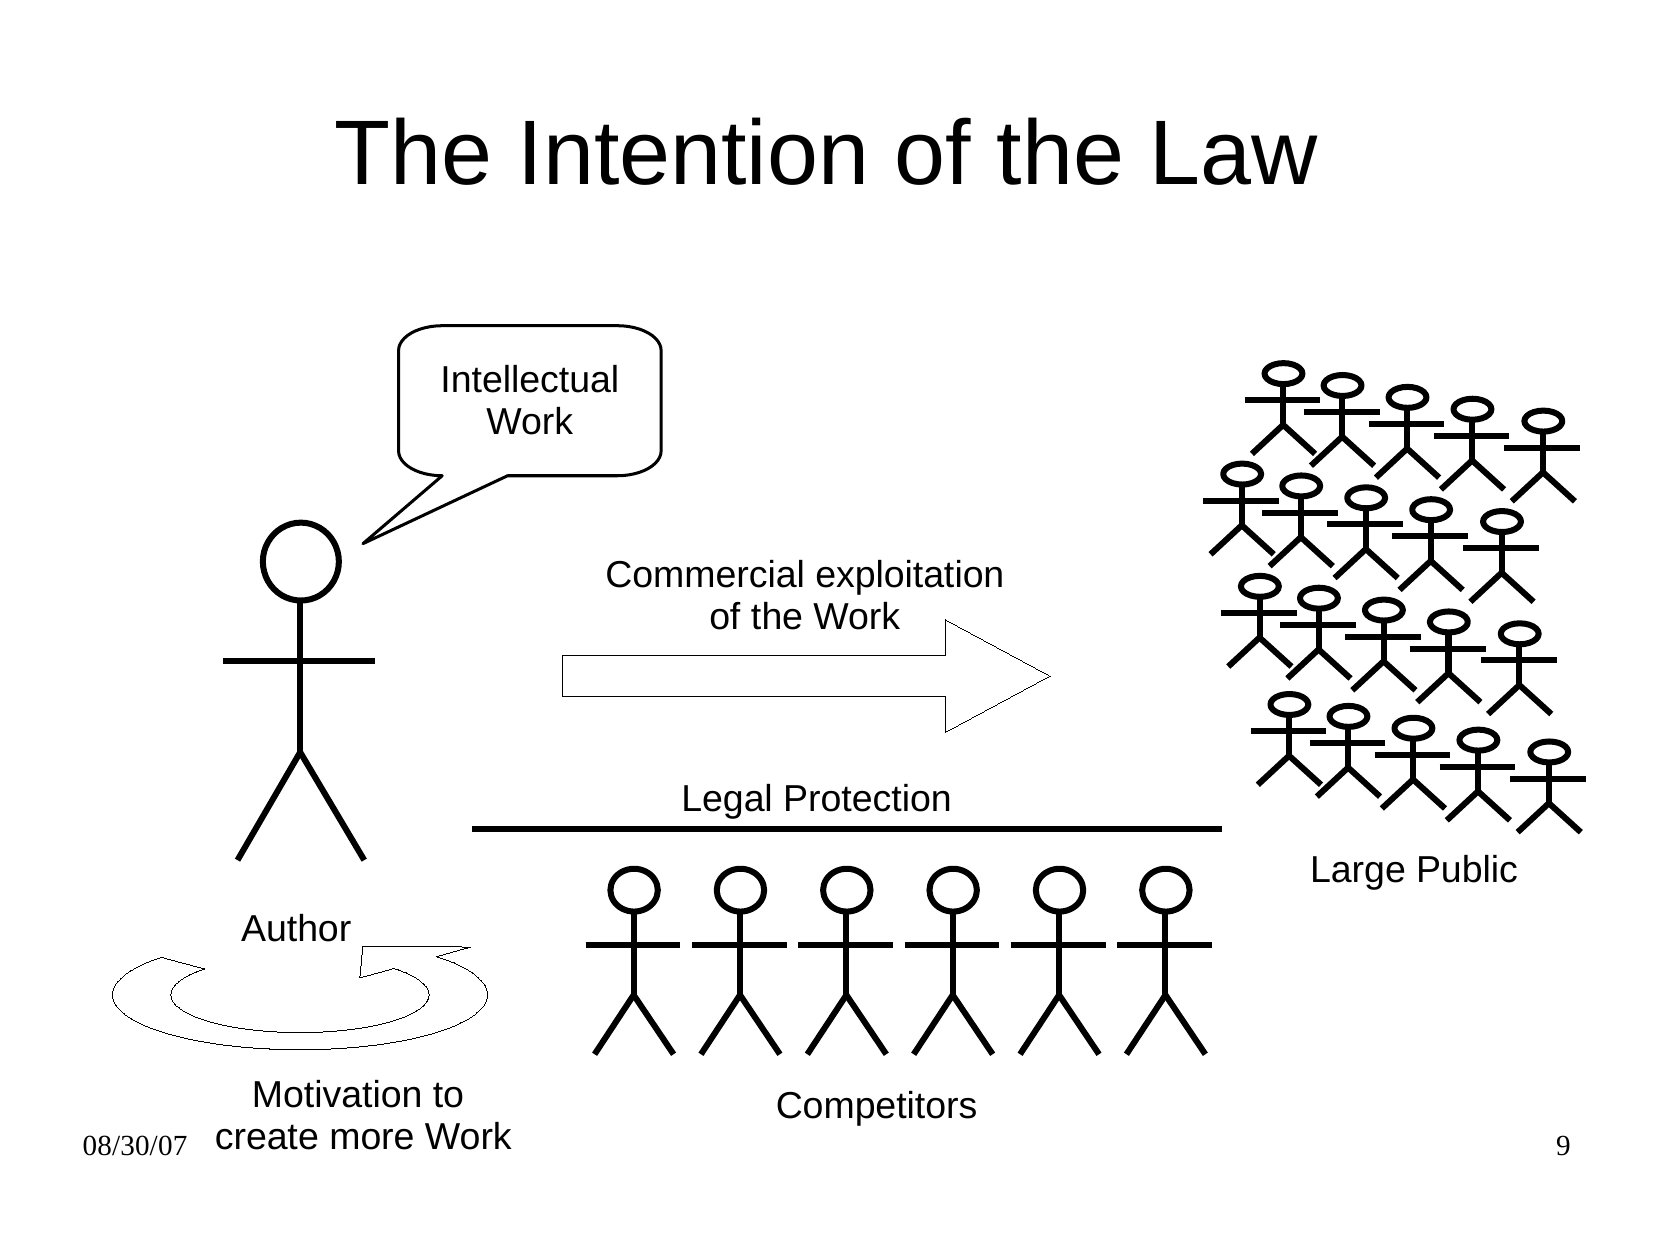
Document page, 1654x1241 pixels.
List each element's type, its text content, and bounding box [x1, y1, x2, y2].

text_box Intellectual Work [362, 325, 662, 544]
text_box Legal Protection [591, 770, 1043, 828]
text_box Motivation to create more Work [175, 1065, 551, 1165]
title The Intention of the Law [82, 56, 1571, 250]
text_box Commercial exploitation of the Work [579, 545, 1031, 645]
text_box Competitors [715, 1077, 1039, 1135]
text_box Author [183, 900, 409, 957]
text_box Large Public [1252, 841, 1576, 898]
